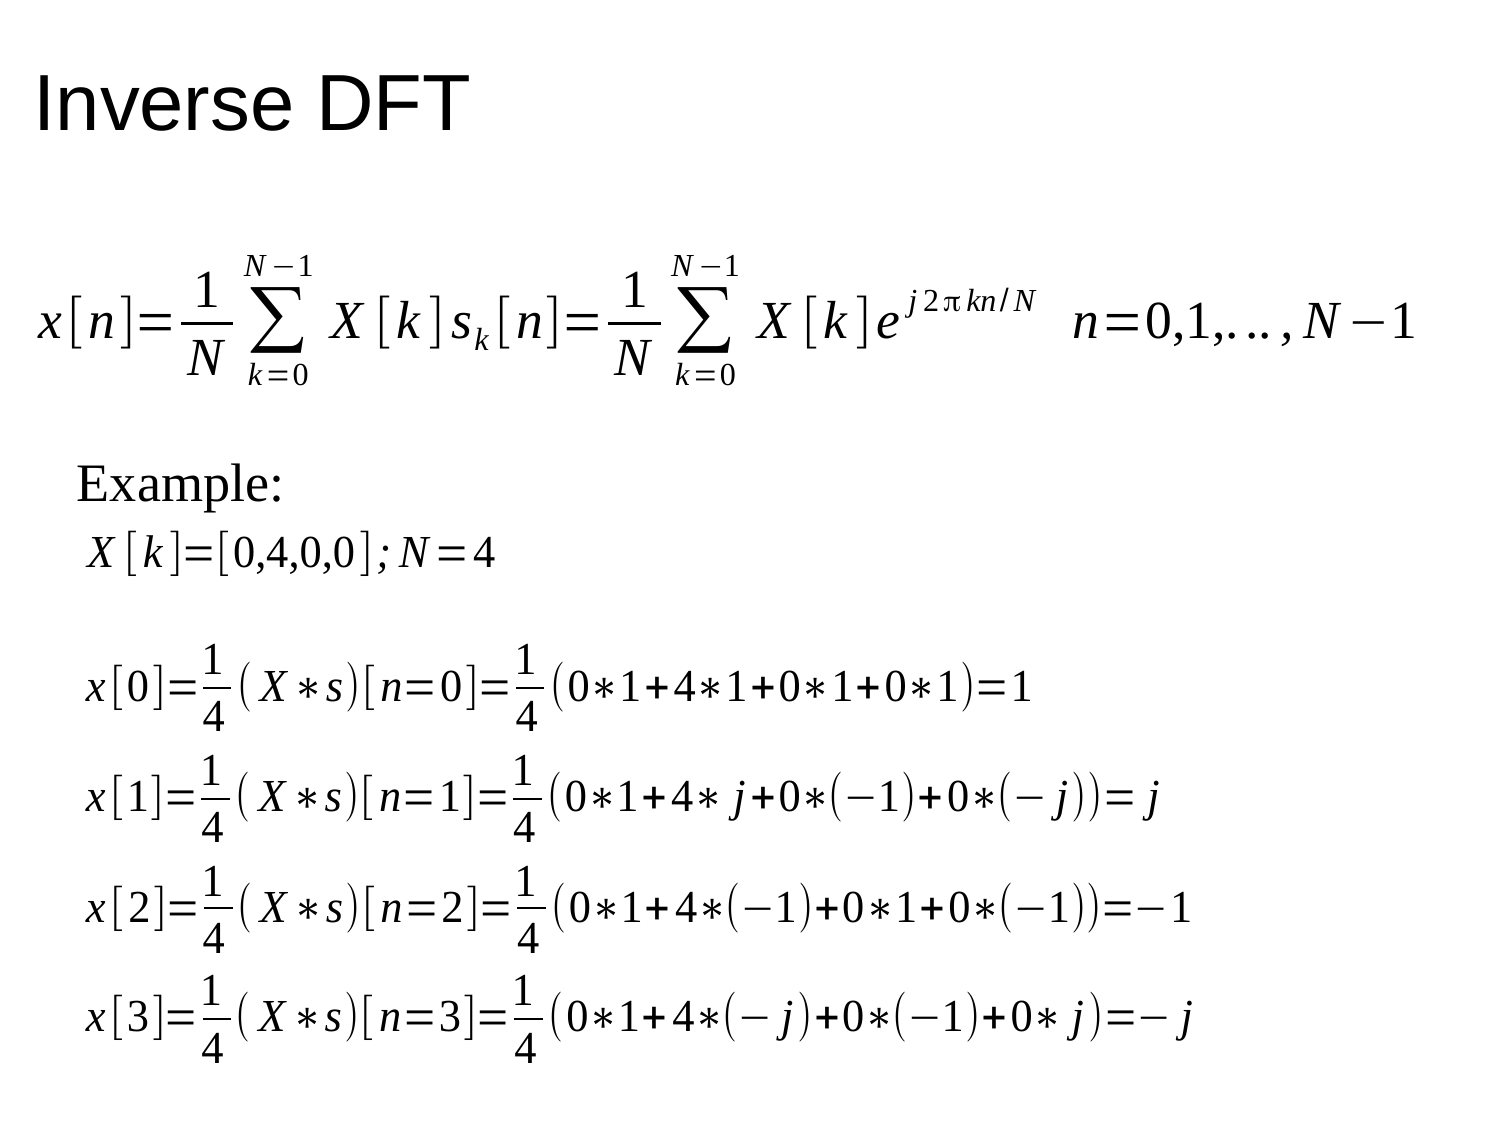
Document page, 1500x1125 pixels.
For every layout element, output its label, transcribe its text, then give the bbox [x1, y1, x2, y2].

text_box Example: [62, 445, 361, 521]
title Inverse DFT [33, 9, 1384, 197]
chart [28, 248, 1424, 393]
chart [76, 526, 1202, 1074]
